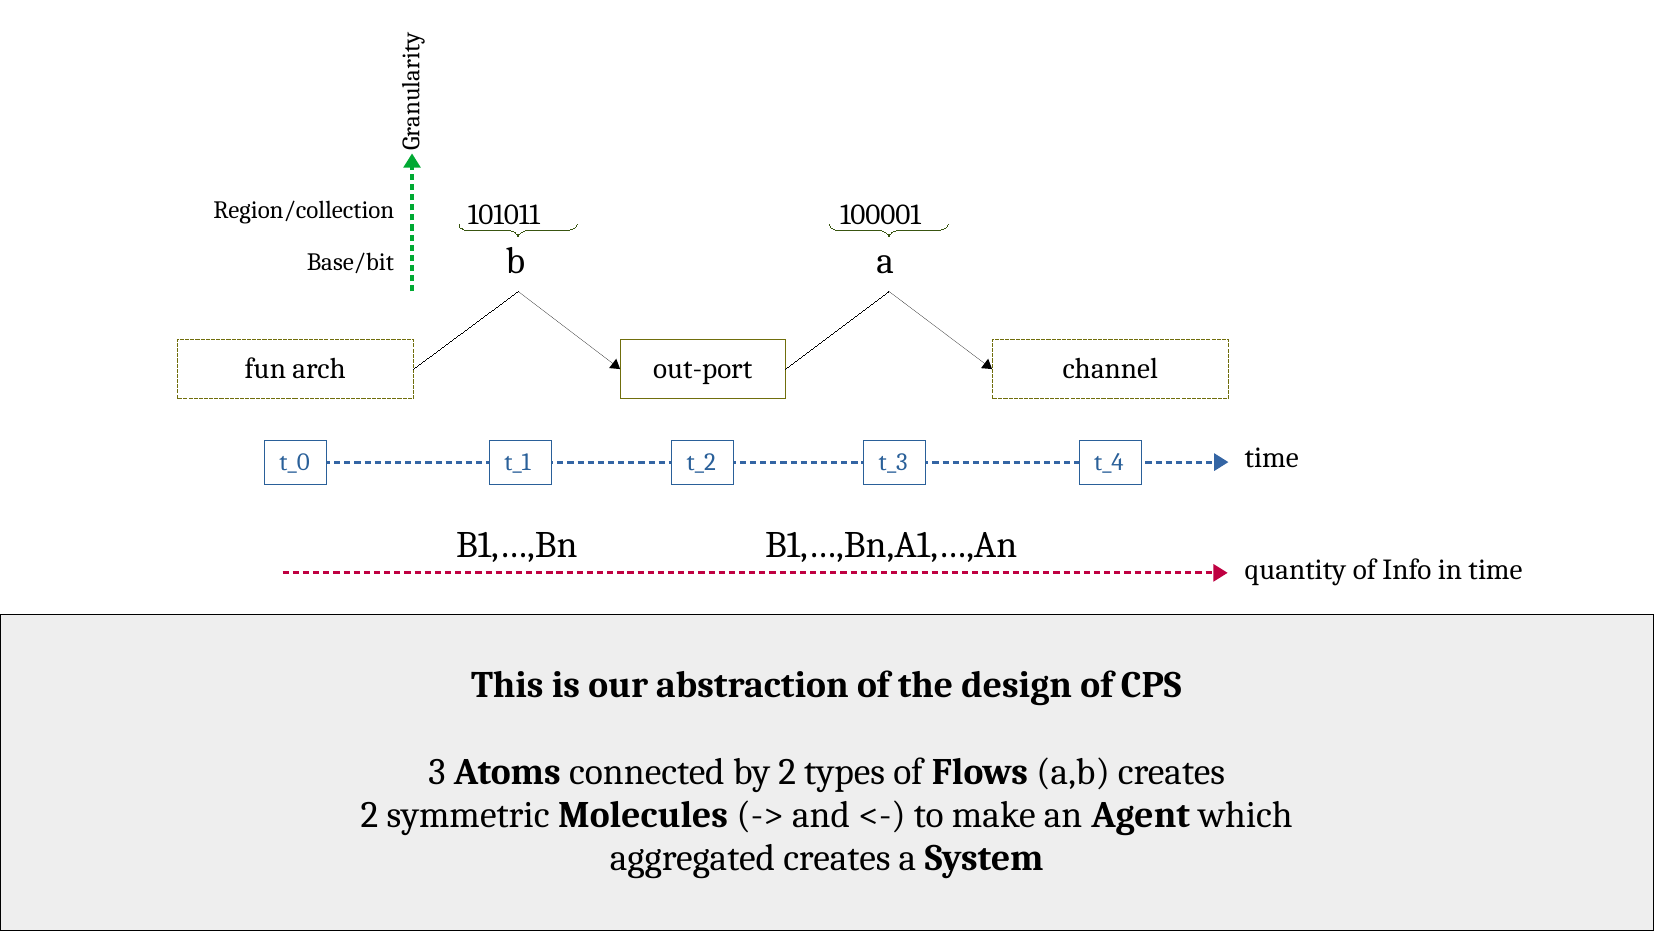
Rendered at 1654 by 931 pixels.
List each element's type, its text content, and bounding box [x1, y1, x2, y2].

text_box t_0 [264, 440, 327, 485]
text_box a [861, 241, 917, 292]
text_box t_2 [671, 440, 734, 485]
text_box t_1 [489, 440, 552, 485]
text_box out-port [620, 339, 786, 399]
text_box quantity of Info in time [1229, 545, 1547, 603]
text_box Region/collection [198, 189, 418, 234]
text_box B1,…,Bn,A1,…,An [750, 516, 1052, 575]
text_box Base/bit [292, 240, 414, 285]
text_box This is our abstraction of the design of CPS 3 Atoms connected by 2 types of Flows (a,b) creates 2 symmetric Molecules (-> and <-) to make an Agent which aggregated creates a System [0, 614, 1654, 931]
text_box t_4 [1079, 440, 1142, 485]
text_box 101011 [453, 191, 581, 241]
text_box 100001 [825, 191, 953, 241]
text_box time [1229, 433, 1512, 491]
text_box fun arch [177, 339, 414, 399]
text_box channel [992, 339, 1229, 399]
text_box t_3 [863, 440, 926, 485]
text_box B1,…,Bn [441, 516, 603, 579]
text_box b [490, 241, 546, 292]
text_box Granularity [389, 11, 434, 166]
